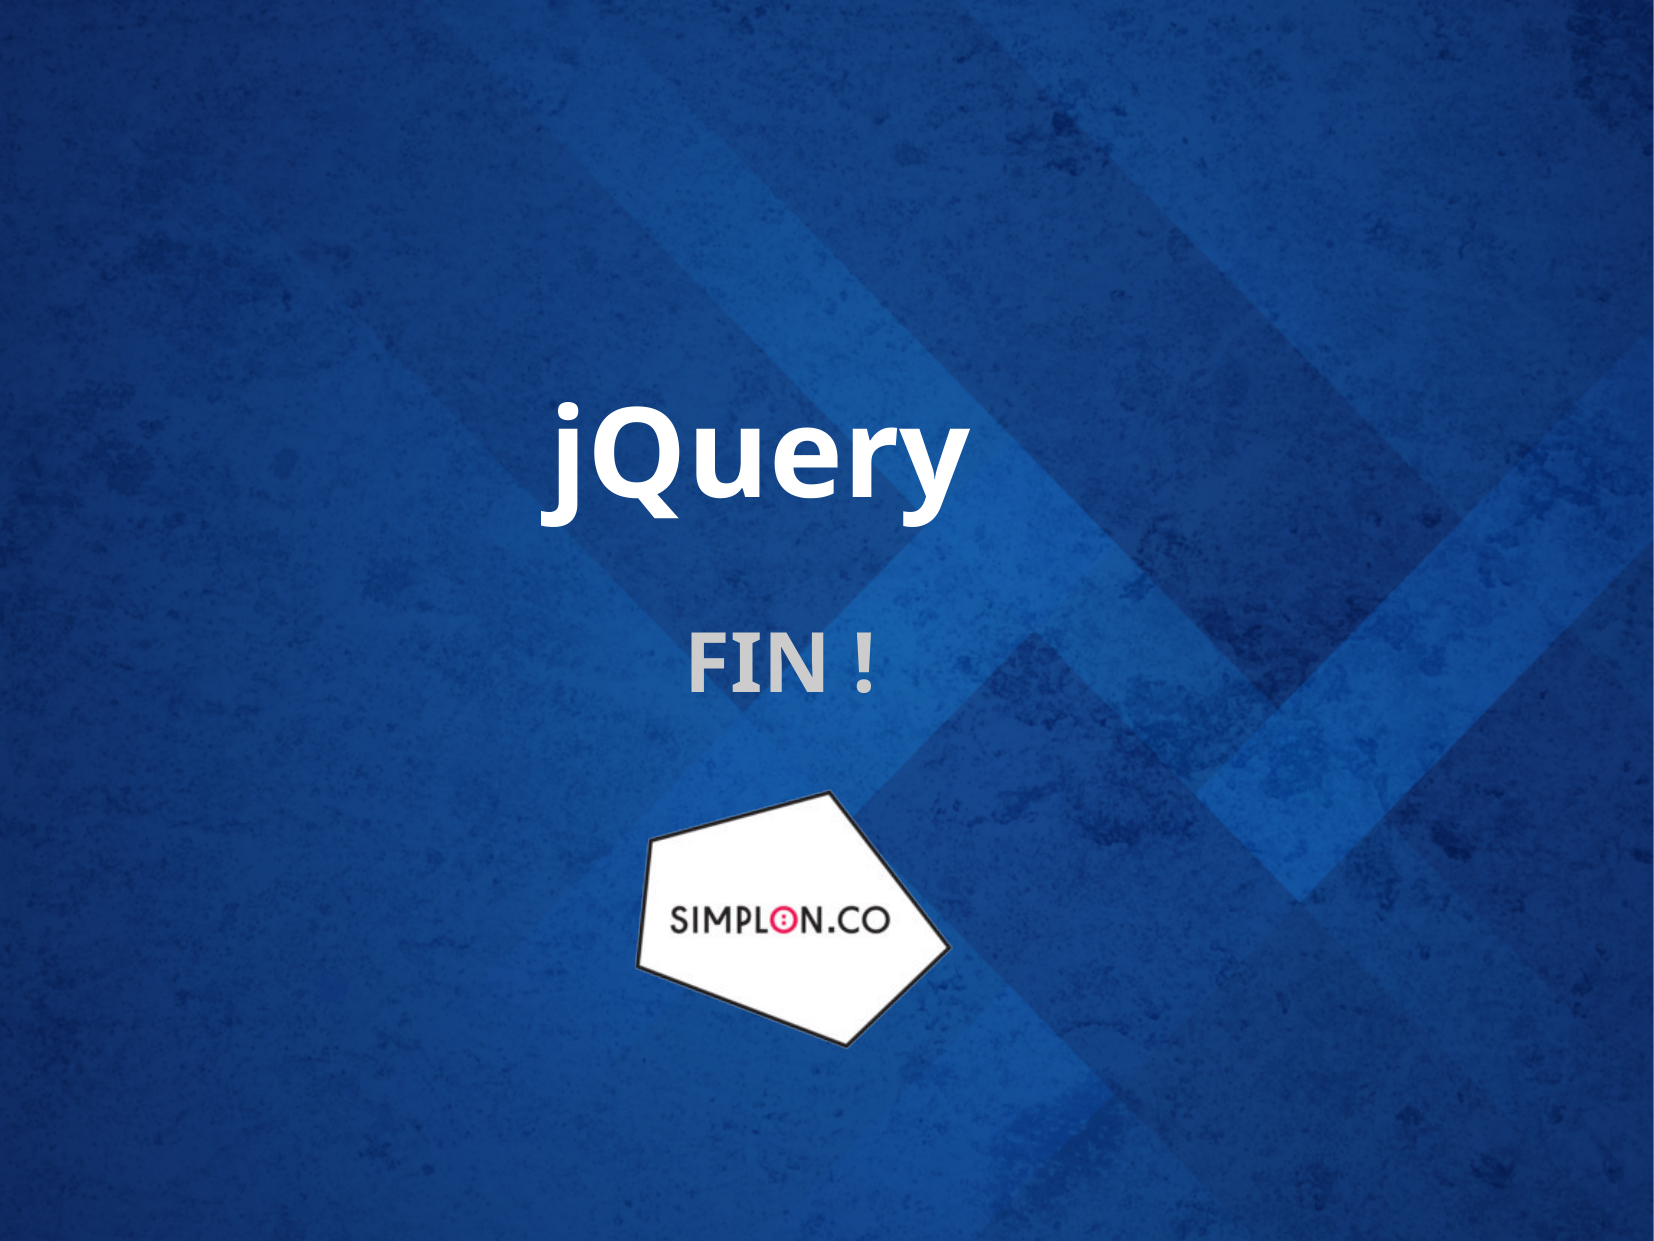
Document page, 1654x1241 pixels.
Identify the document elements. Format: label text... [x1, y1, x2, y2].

subtitle FIN ! [685, 543, 1583, 778]
picture [0, 0, 1654, 1241]
title jQuery [517, 272, 1155, 626]
